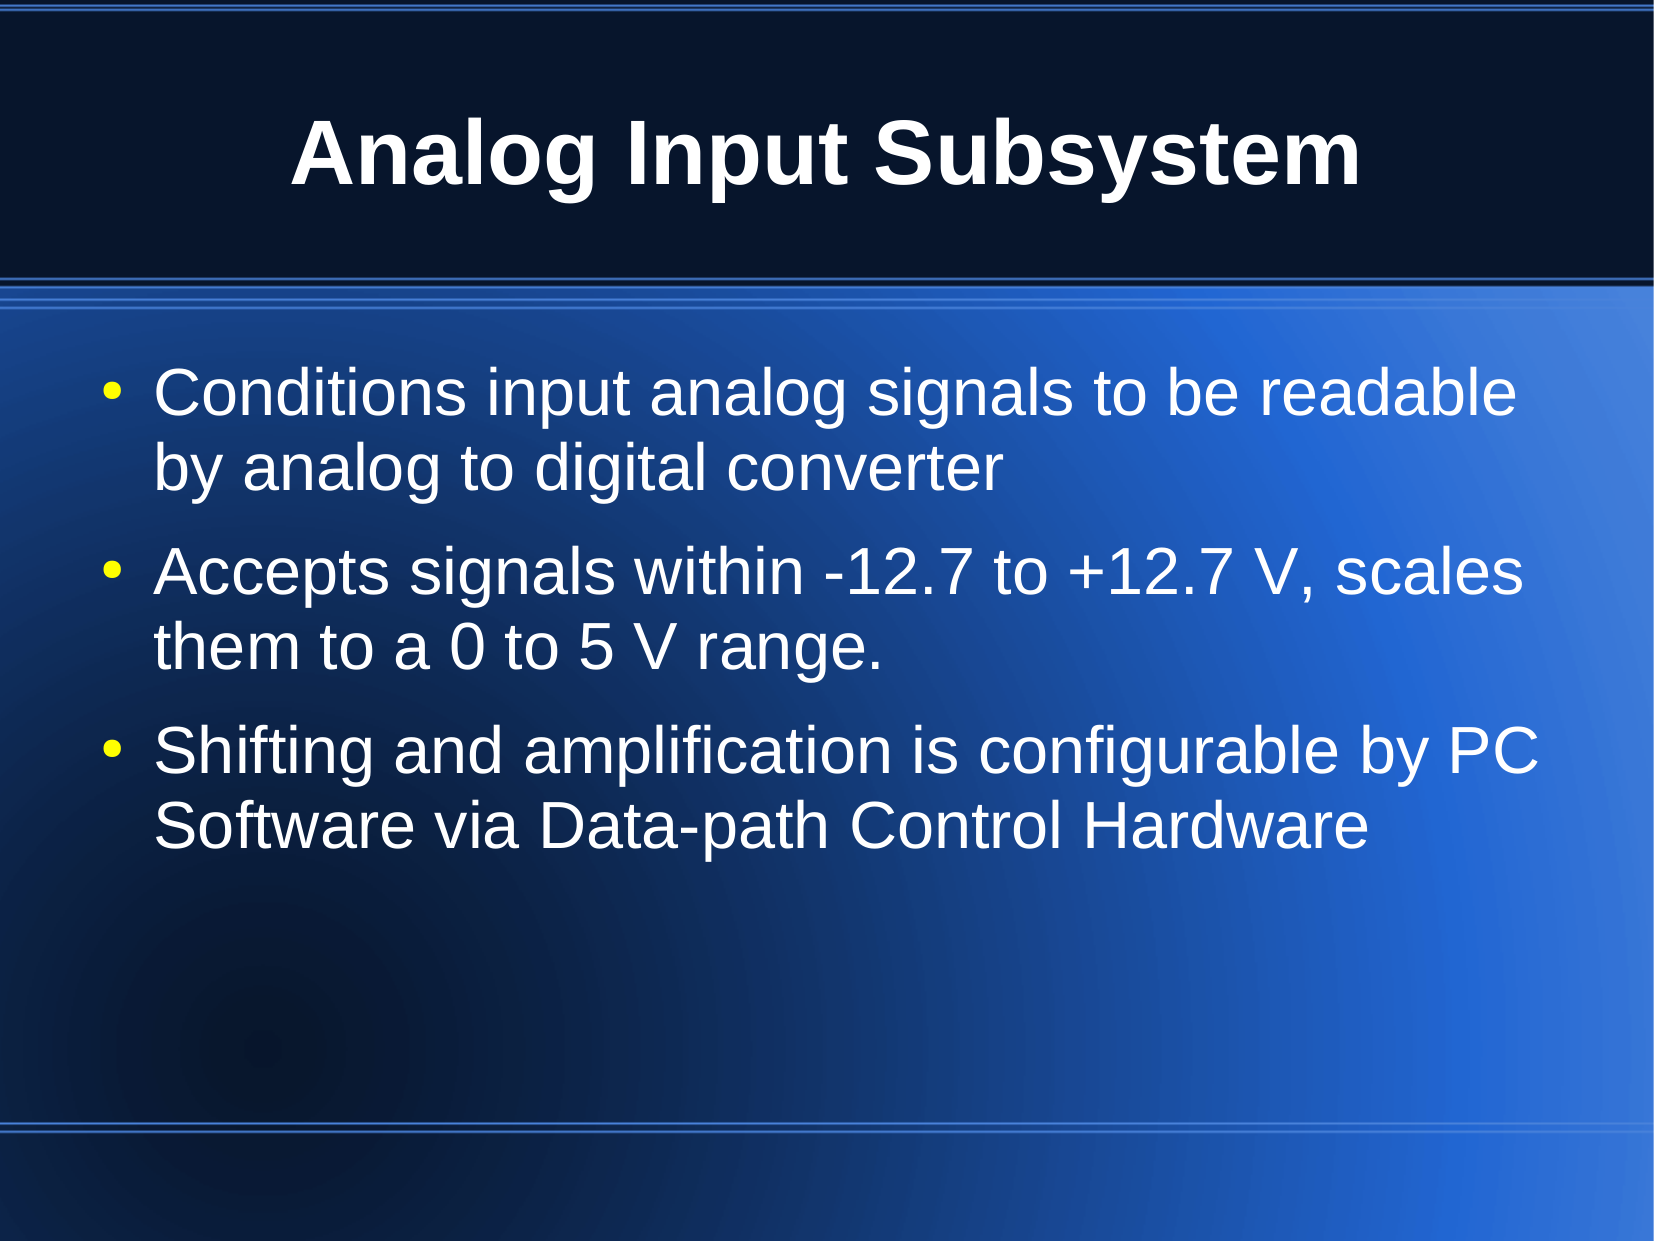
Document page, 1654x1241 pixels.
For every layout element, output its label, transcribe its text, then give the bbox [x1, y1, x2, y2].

title Analog Input Subsystem [82, 41, 1571, 265]
list Conditions input analog signals to be readable by analog to digital converter Accepts signals within -12.7 to +12.7 V, scales them to a 0 to 5 V range. Shifting and amplification is configurable by PC Software via Data-path Control Hardware [82, 355, 1571, 1058]
picture [0, 0, 1654, 1241]
